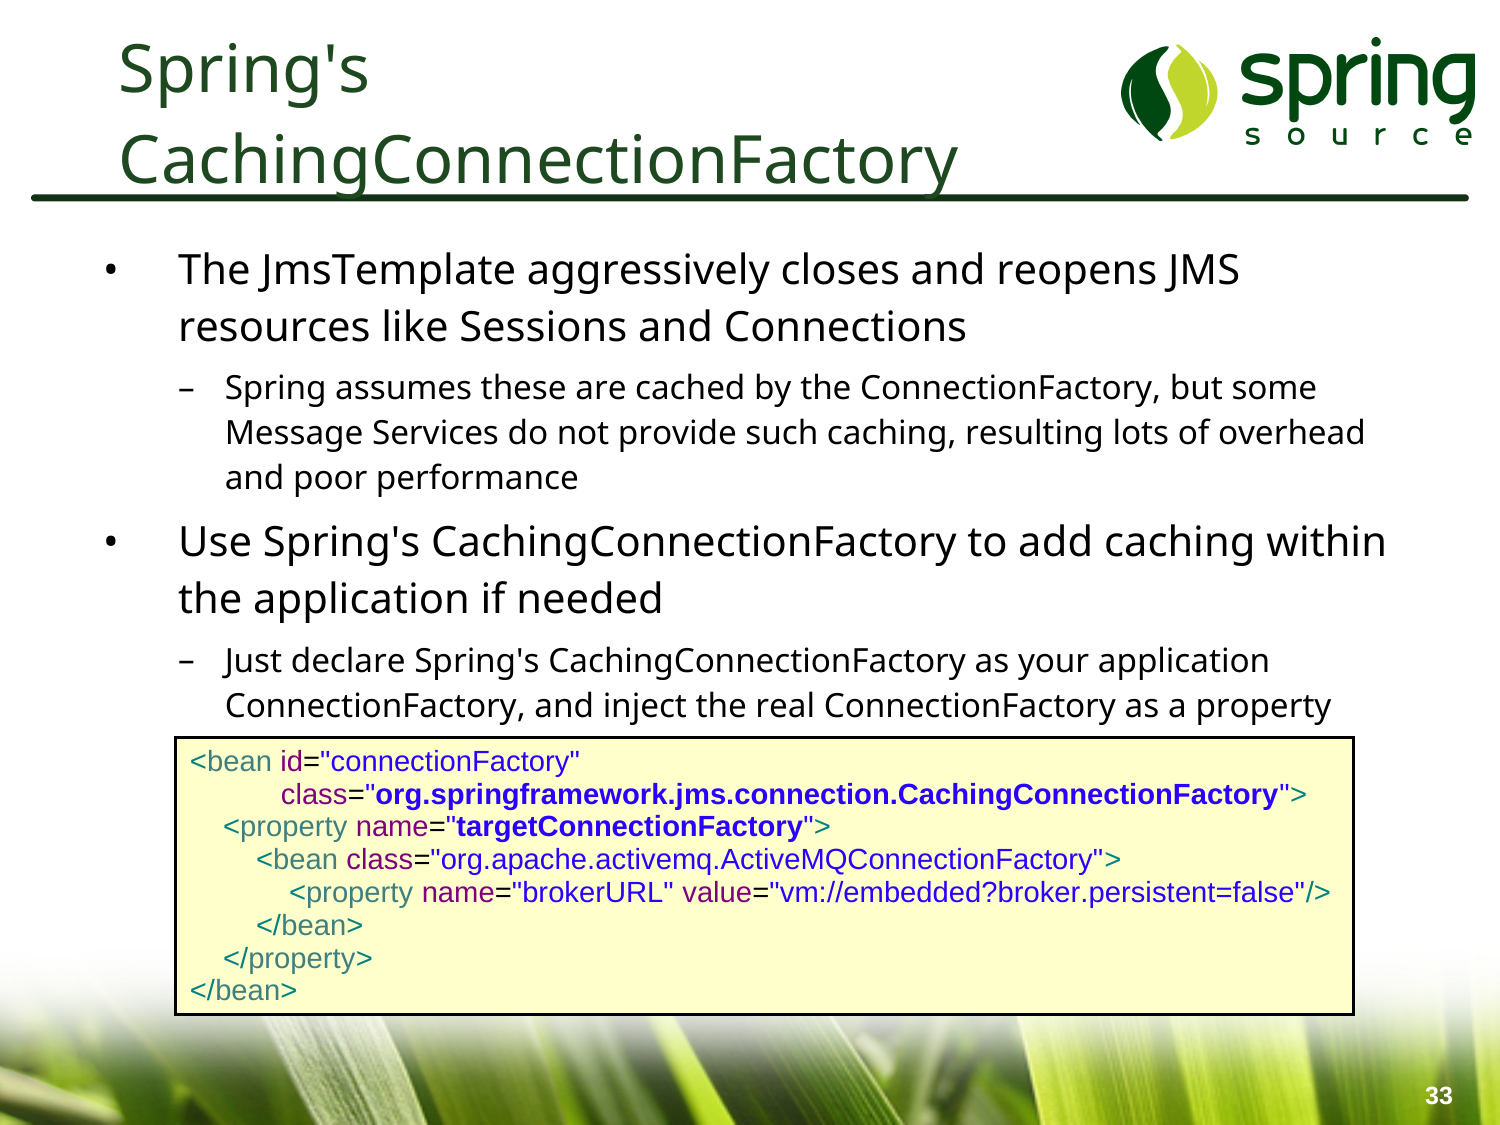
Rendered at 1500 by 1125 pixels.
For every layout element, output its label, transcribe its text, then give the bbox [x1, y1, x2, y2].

text_box <bean id="connectionFactory" class="org.springframework.jms.connection.CachingConnectionFactory"> <property name="targetConnectionFactory"> <bean class="org.apache.activemq.ActiveMQConnectionFactory"> <property name="brokerURL" value="vm://embedded?broker.persistent=false"/> </bean> </property> </bean> [175, 737, 1354, 1015]
picture [1137, 37, 1475, 145]
title Spring's CachingConnectionFactory [103, 14, 1137, 192]
picture [0, 944, 1500, 1125]
list The JmsTemplate aggressively closes and reopens JMS resources like Sessions and Connections Spring assumes these are cached by the ConnectionFactory, but some Message Services do not provide such caching, resulting lots of overhead and poor performance Use Spring's CachingConnectionFactory to add caching within the application if needed Just declare Spring's CachingConnectionFactory as your application ConnectionFactory, and inject the real ConnectionFactory as a property [103, 239, 1394, 968]
